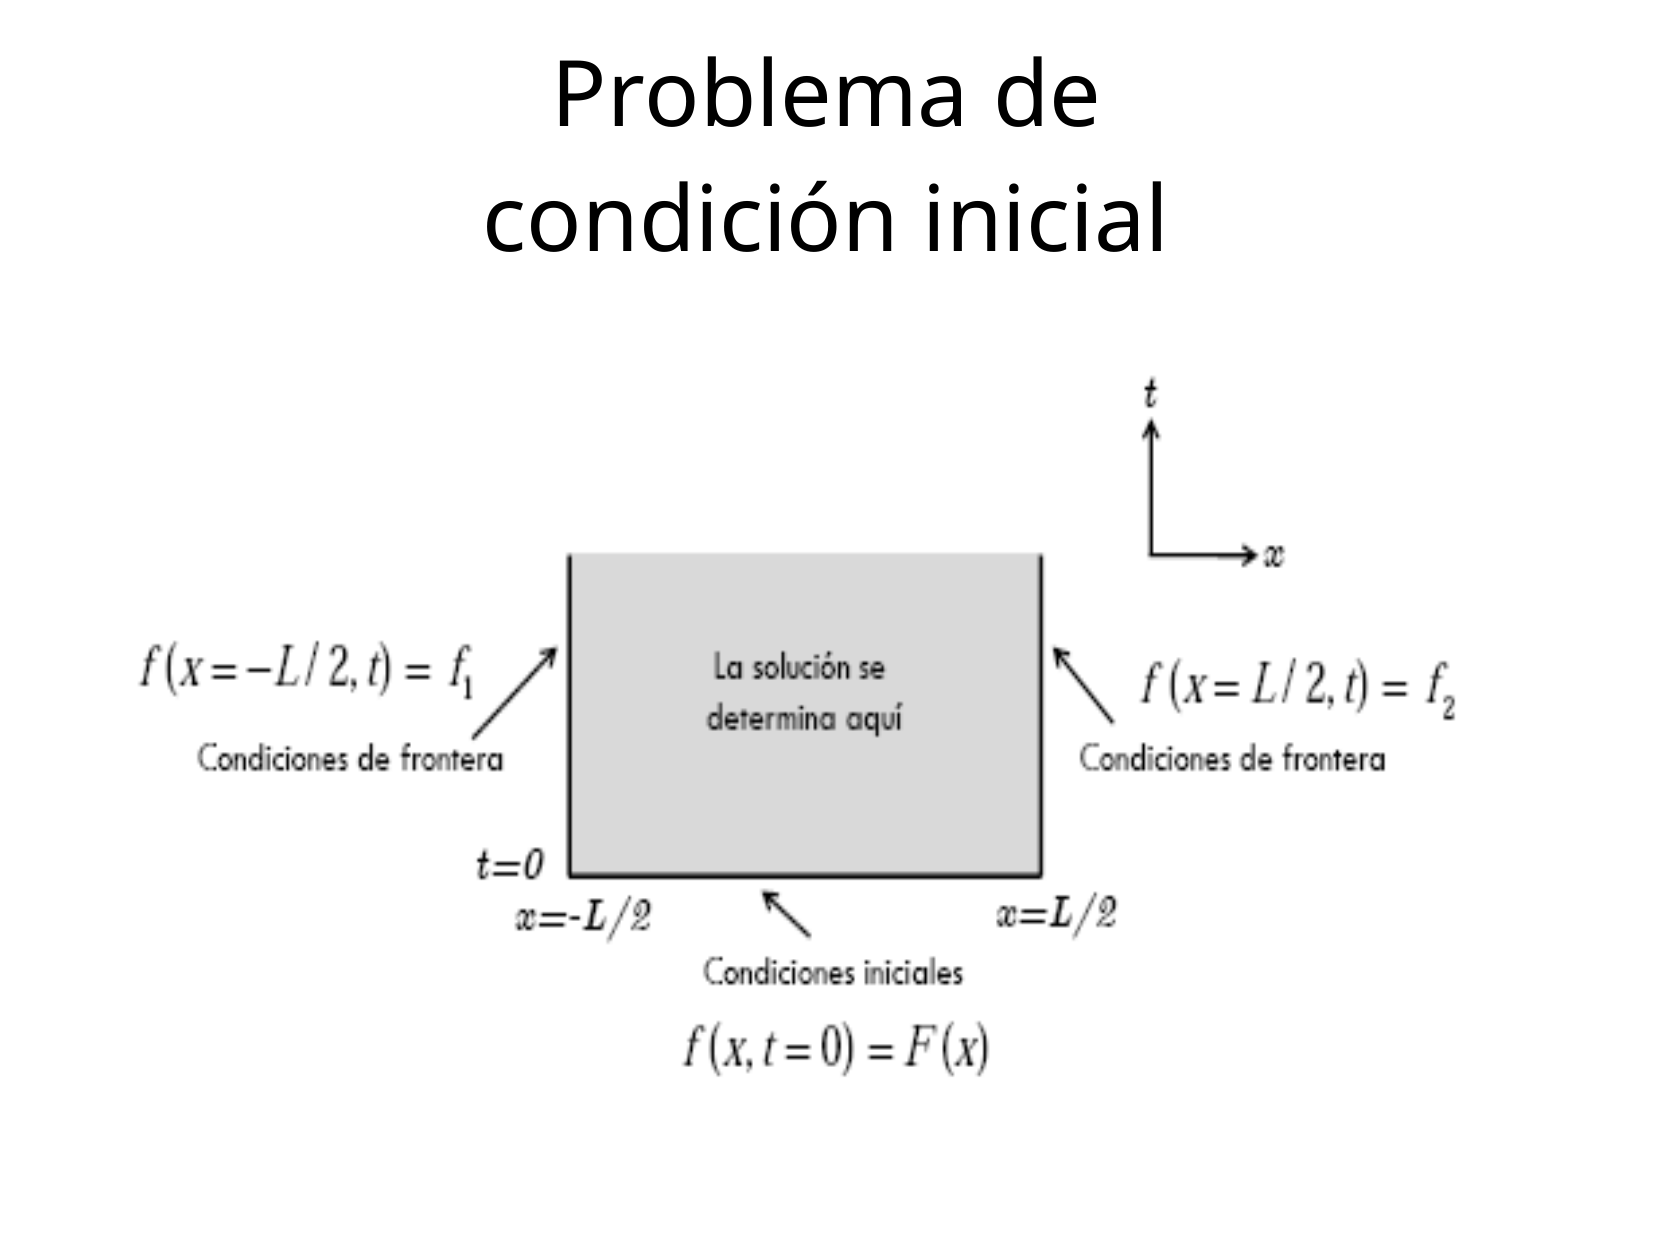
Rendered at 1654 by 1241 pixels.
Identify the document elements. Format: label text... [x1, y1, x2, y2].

title Problema de condición inicial [82, 45, 1571, 261]
picture [88, 354, 1536, 1145]
